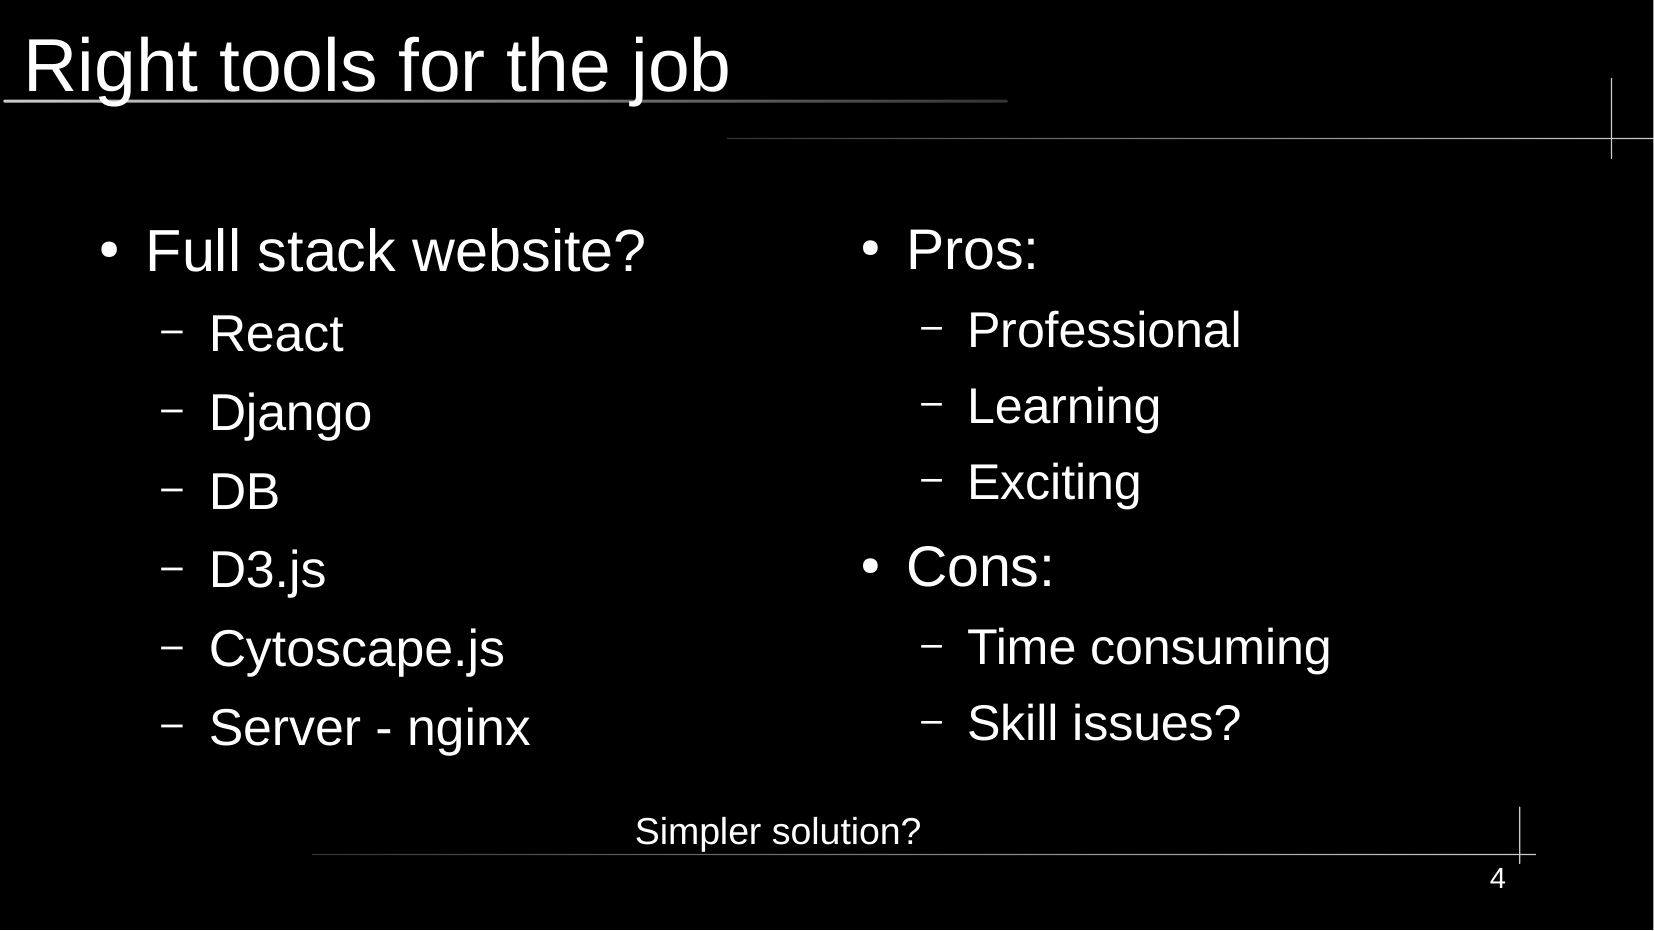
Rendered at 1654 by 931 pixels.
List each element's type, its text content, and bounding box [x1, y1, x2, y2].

title Right tools for the job [23, 11, 1589, 119]
list Pros: Professional Learning Exciting Cons: Time consuming Skill issues? [845, 217, 1572, 758]
text_box Simpler solution? [620, 803, 1093, 892]
list Full stack website? React Django DB D3.js Cytoscape.js Server - nginx [82, 217, 809, 758]
